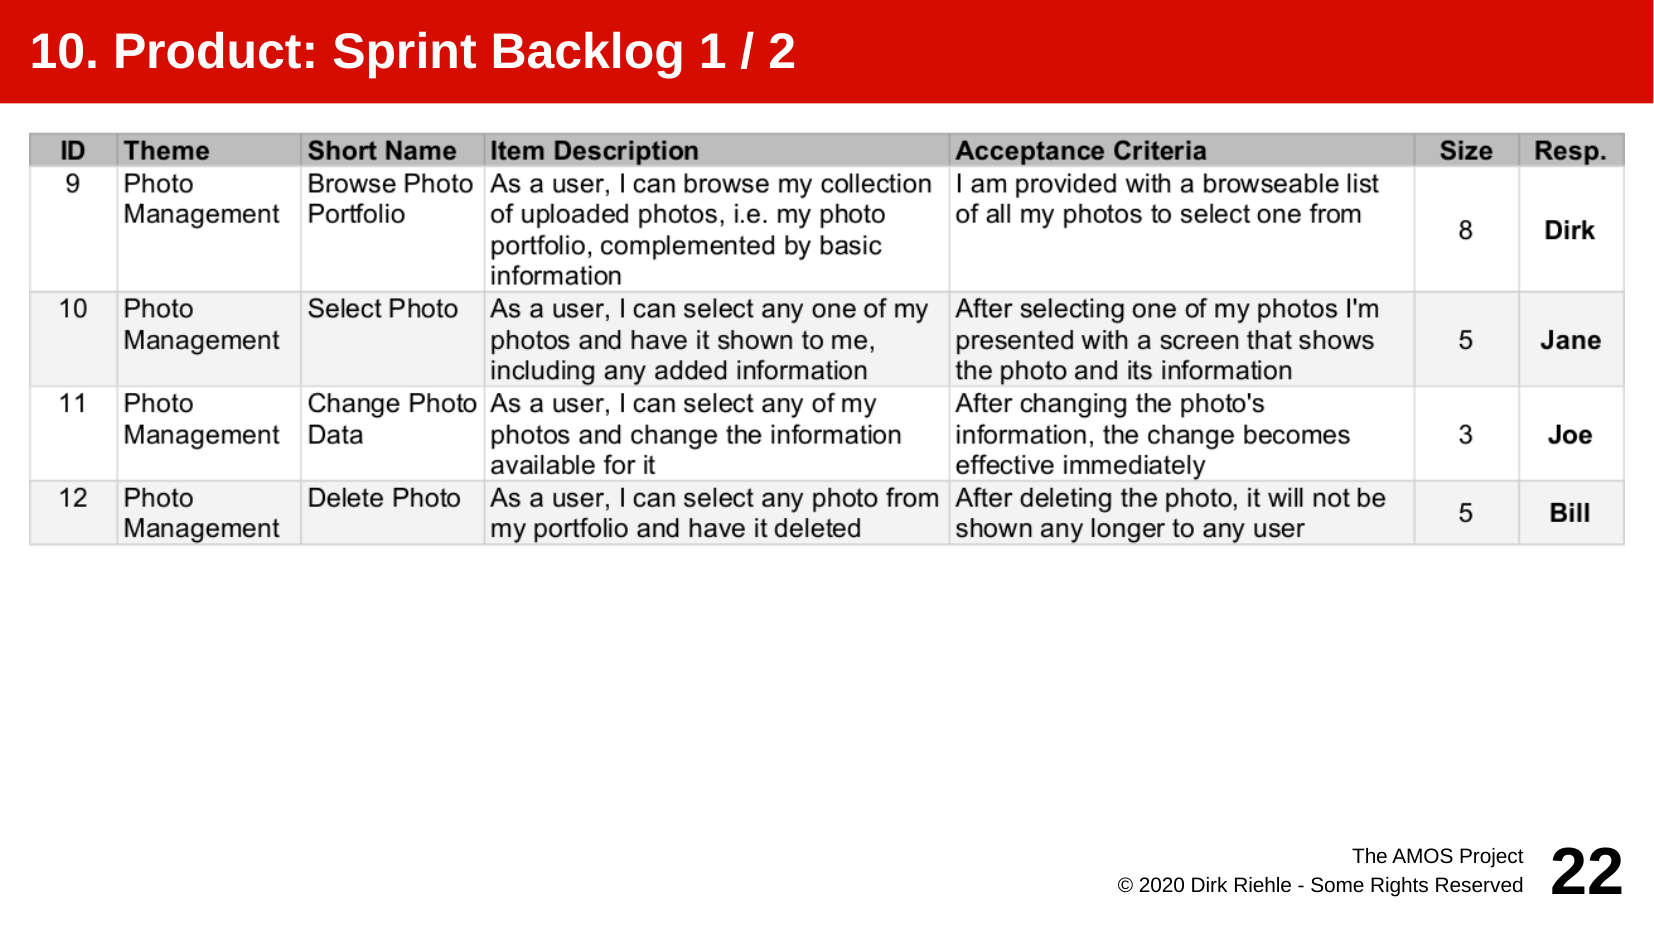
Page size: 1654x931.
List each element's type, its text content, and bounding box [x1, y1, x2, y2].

title 10. Product: Sprint Backlog 1 / 2 [0, 0, 1654, 104]
picture [29, 132, 1625, 546]
